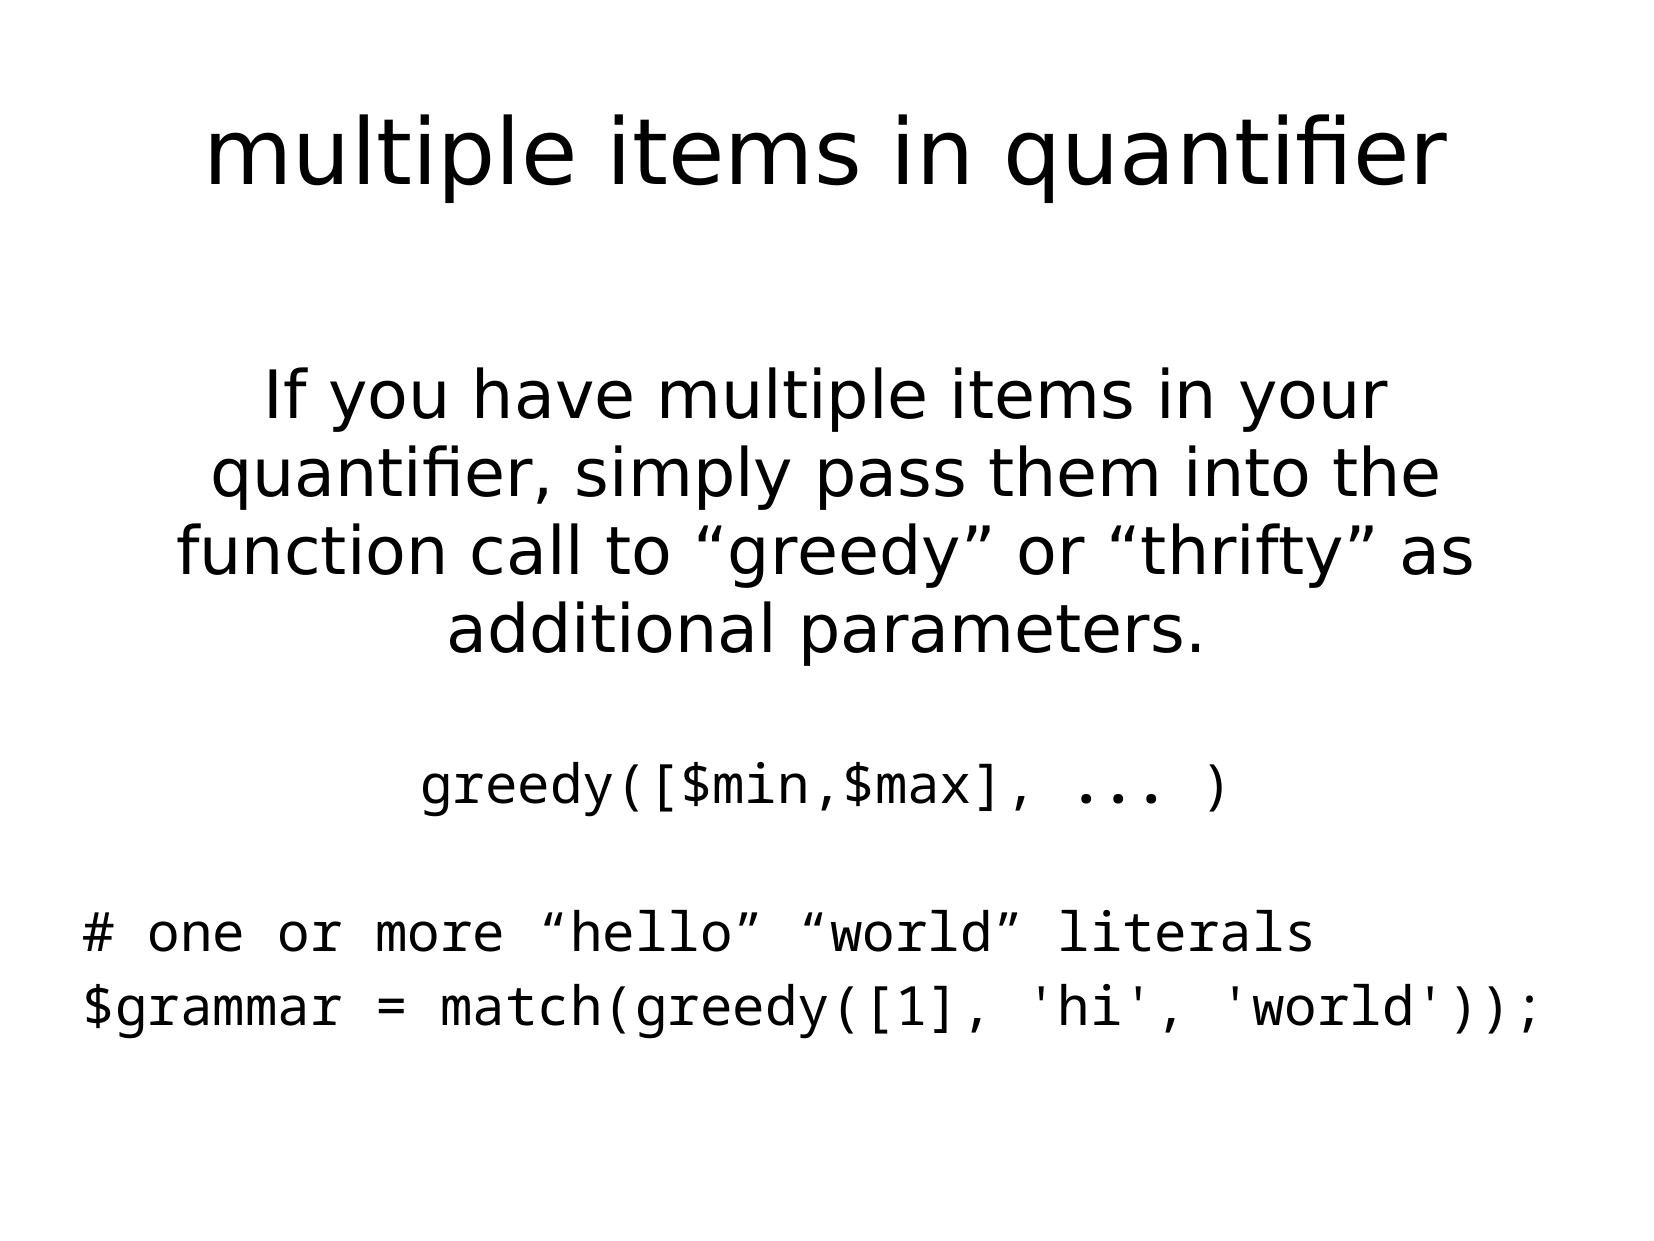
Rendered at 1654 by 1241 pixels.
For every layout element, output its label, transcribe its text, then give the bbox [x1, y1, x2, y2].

title multiple items in quantifier [82, 49, 1571, 257]
subtitle If you have multiple items in your quantifier, simply pass them into the function call to “greedy” or “thrifty” as additional parameters. greedy([$min,$max], ... ) # one or more “hello” “world” literals $grammar = match(greedy([1], 'hi', 'world')); [82, 290, 1571, 1109]
